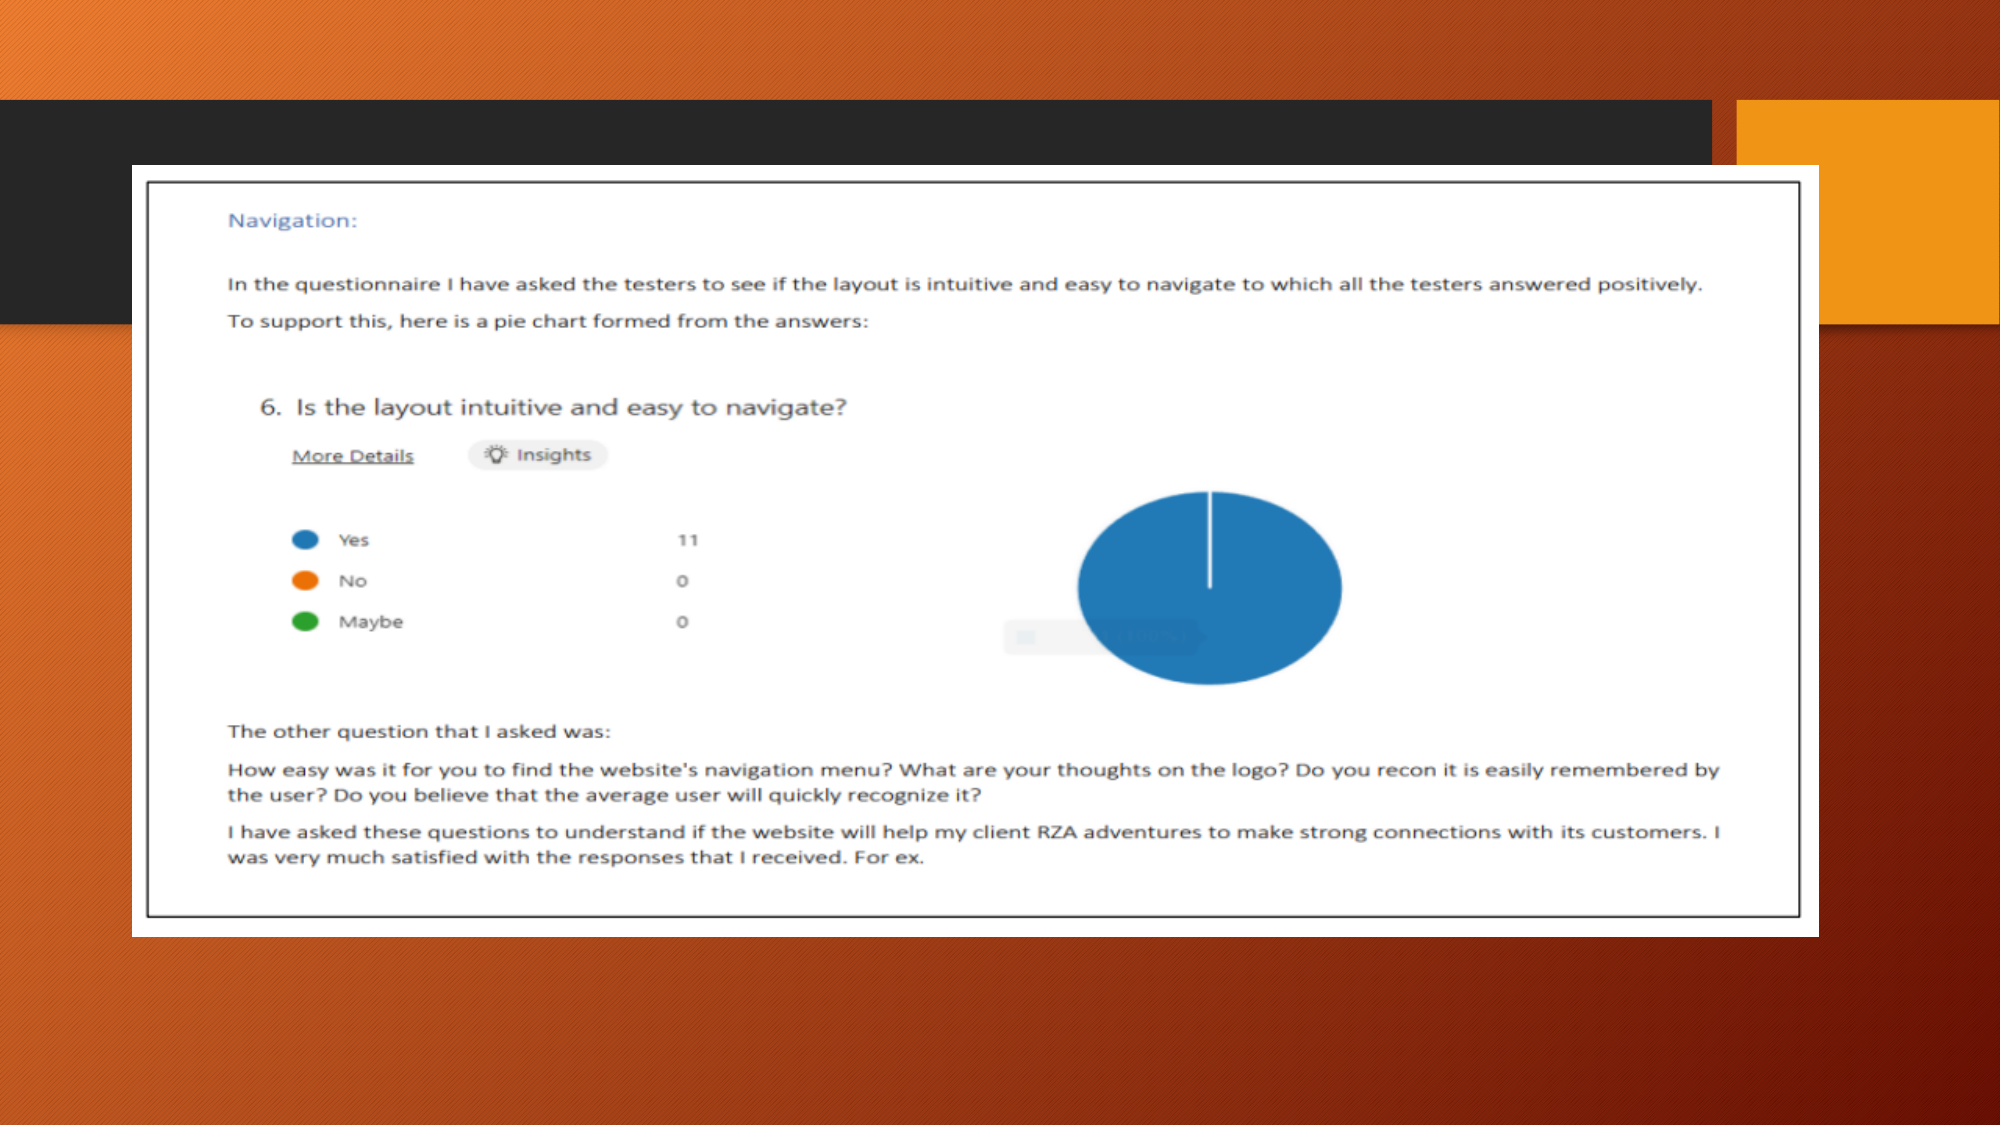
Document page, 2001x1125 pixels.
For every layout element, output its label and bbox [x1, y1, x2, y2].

picture [0, 165, 2000, 937]
